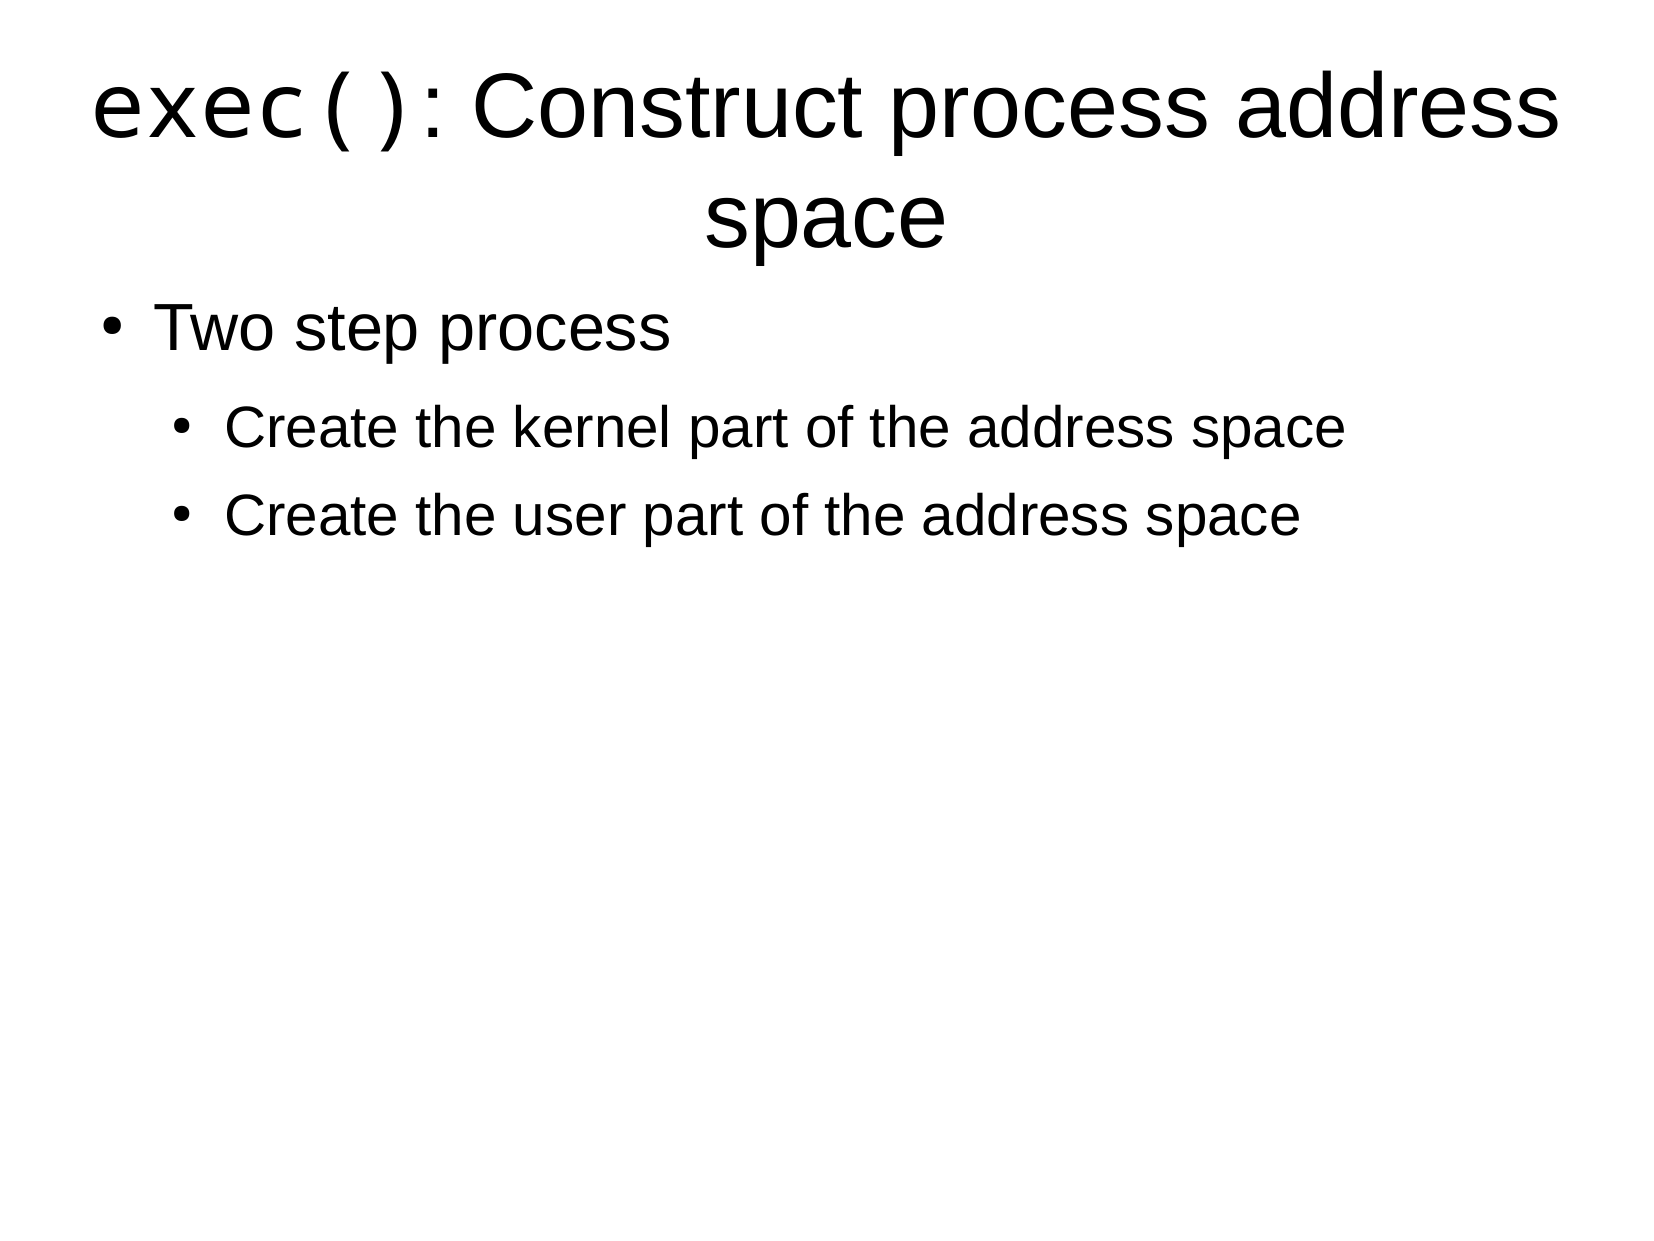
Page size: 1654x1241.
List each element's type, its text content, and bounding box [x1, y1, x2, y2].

title exec(): Construct process address space [82, 40, 1571, 266]
list Two step process Create the kernel part of the address space Create the user part of the address space [82, 290, 1571, 1010]
